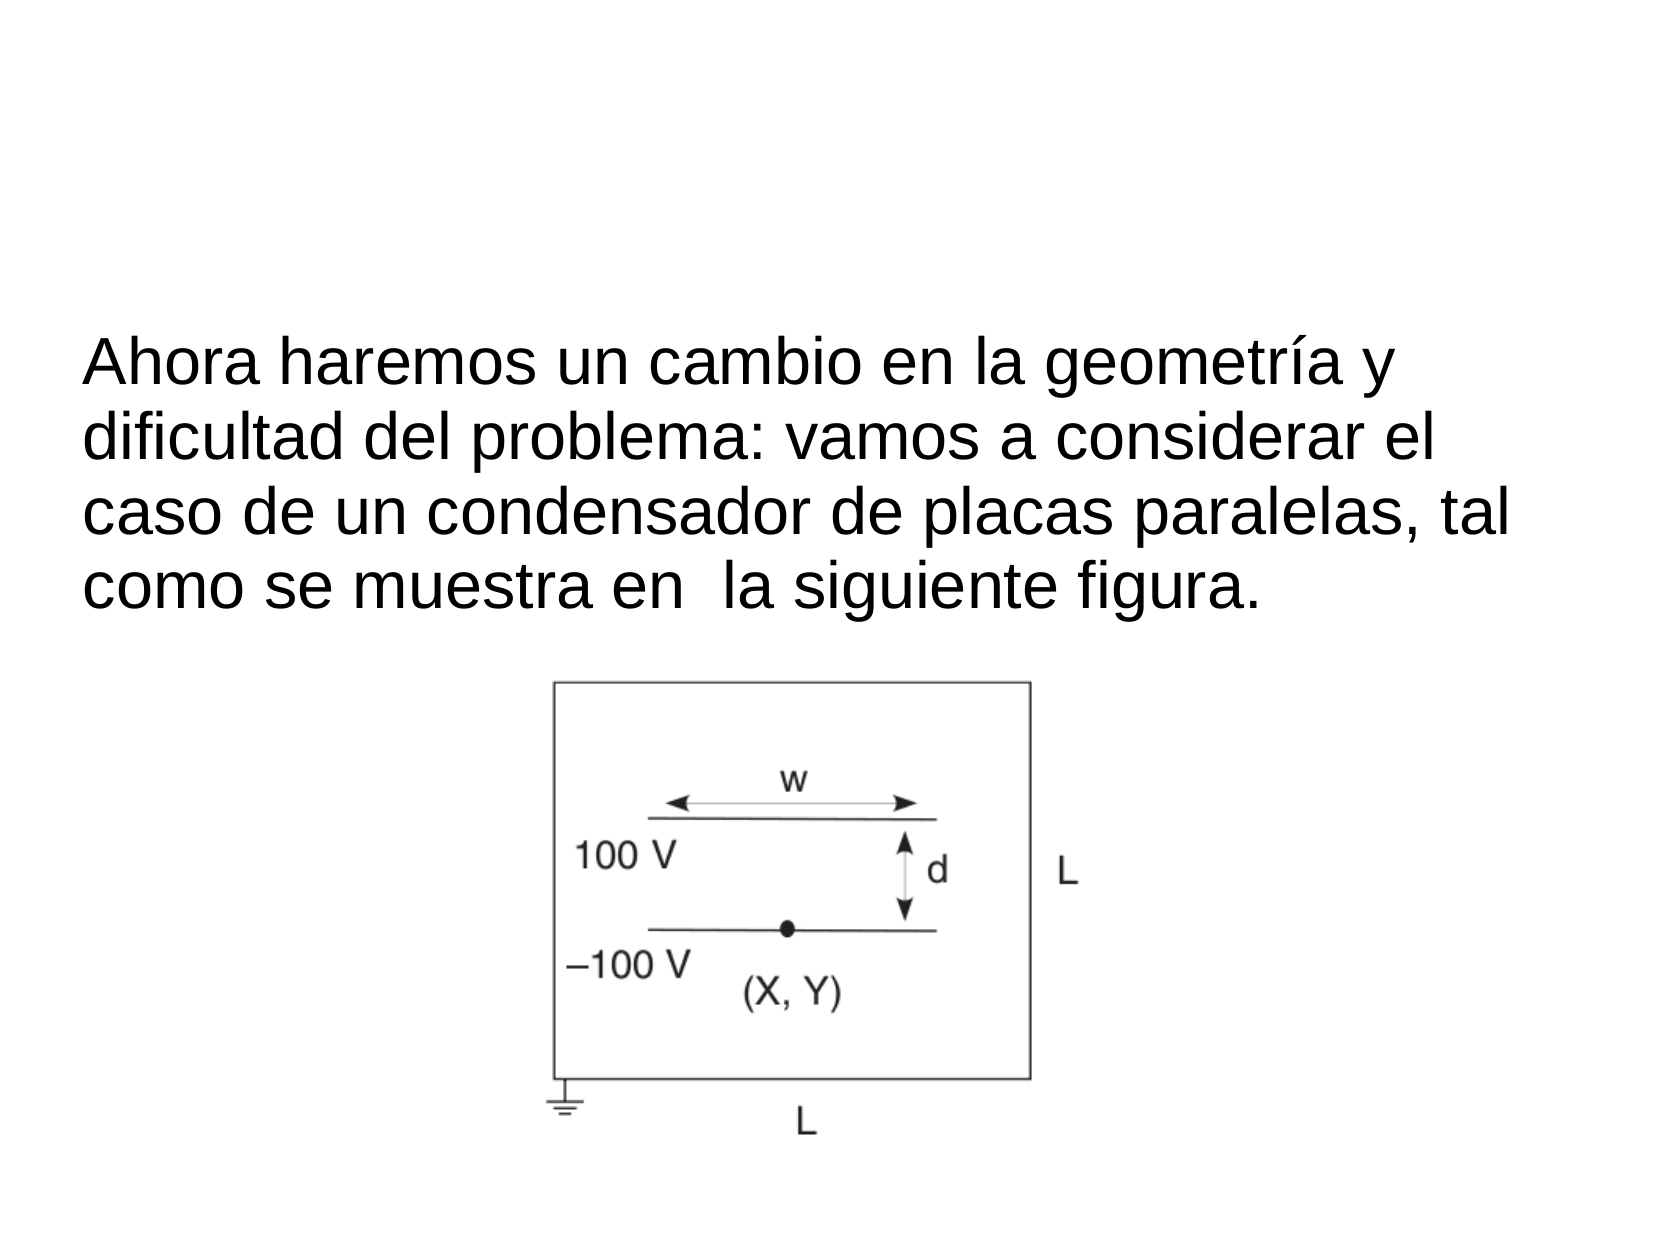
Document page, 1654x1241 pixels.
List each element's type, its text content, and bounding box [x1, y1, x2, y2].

picture [501, 662, 1107, 1152]
subtitle Ahora haremos un cambio en la geometría y dificultad del problema: vamos a considerar el caso de un condensador de placas paralelas, tal como se muestra en la siguiente figura. [82, 297, 1571, 650]
